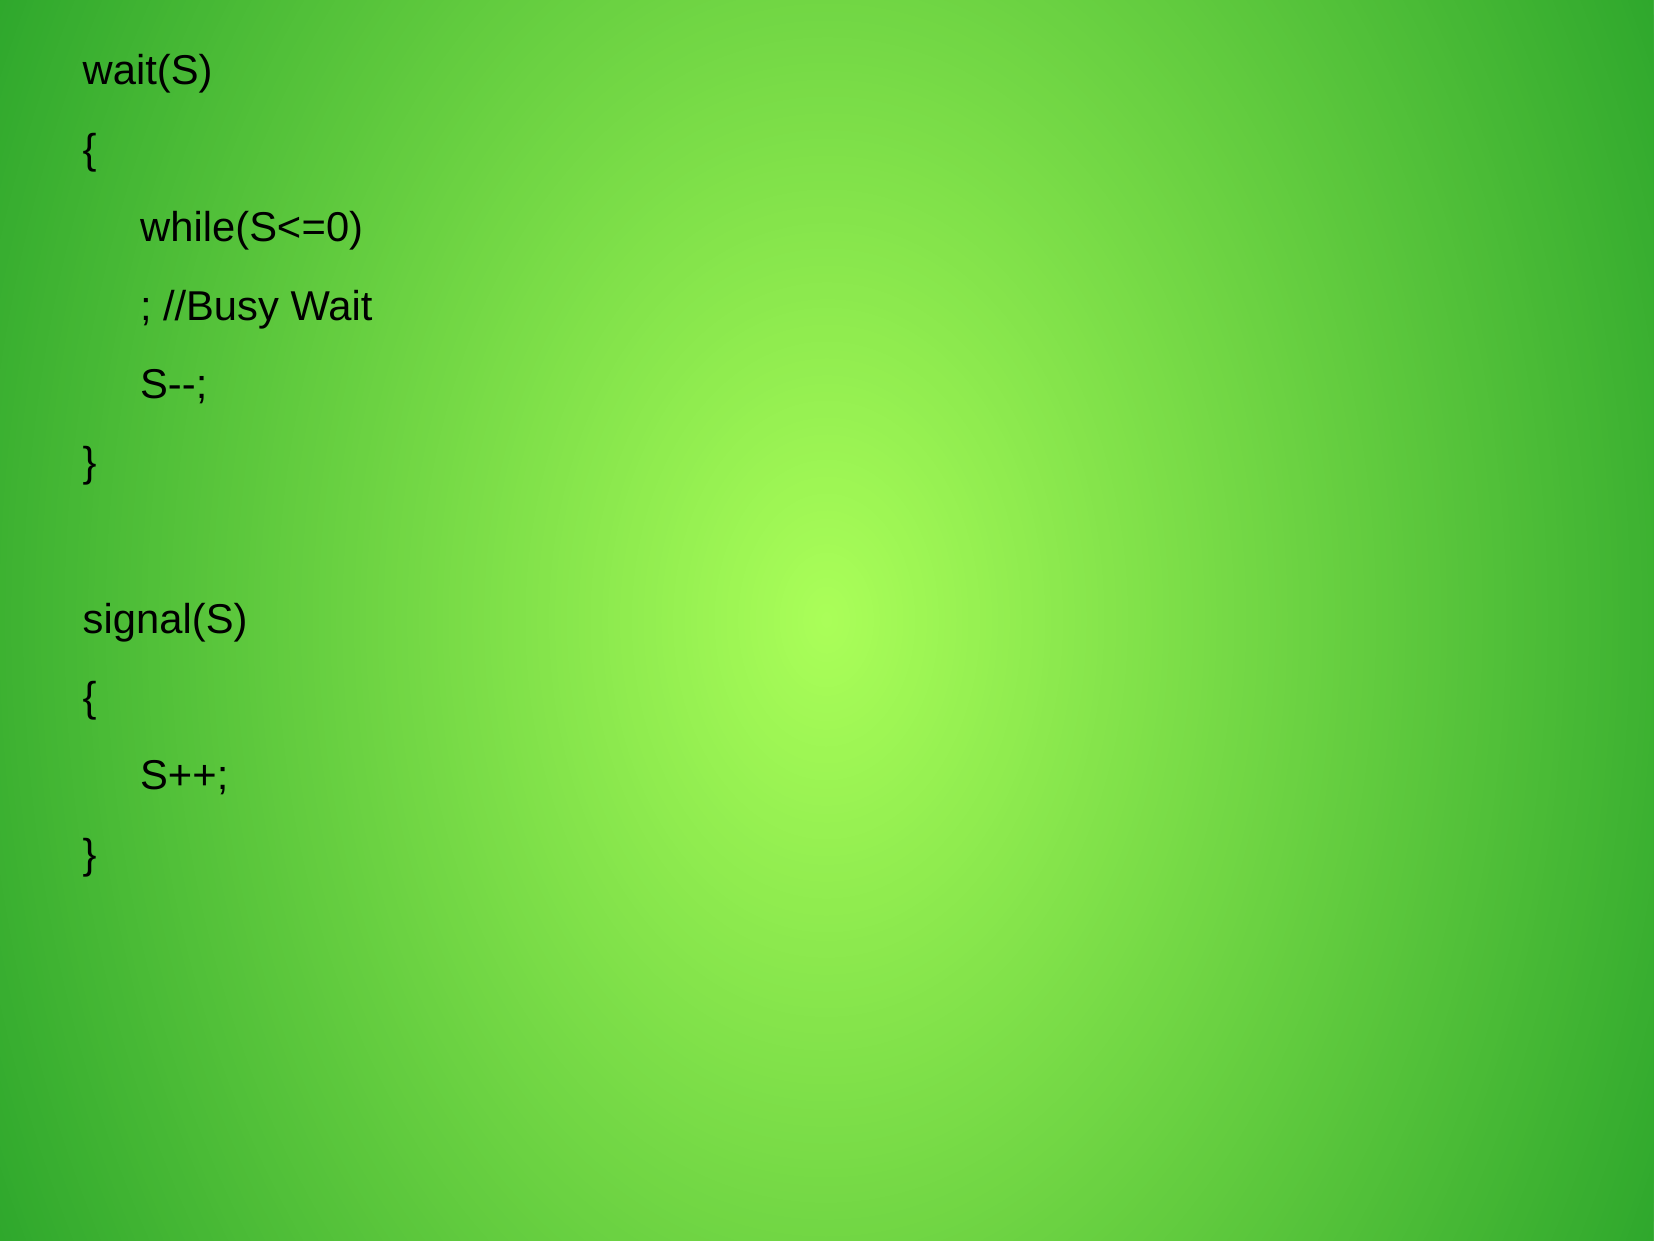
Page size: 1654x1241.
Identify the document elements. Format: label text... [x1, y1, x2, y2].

list wait(S) { while(S<=0) ; //Busy Wait S--; } signal(S) { S++; } [82, 47, 1571, 1019]
